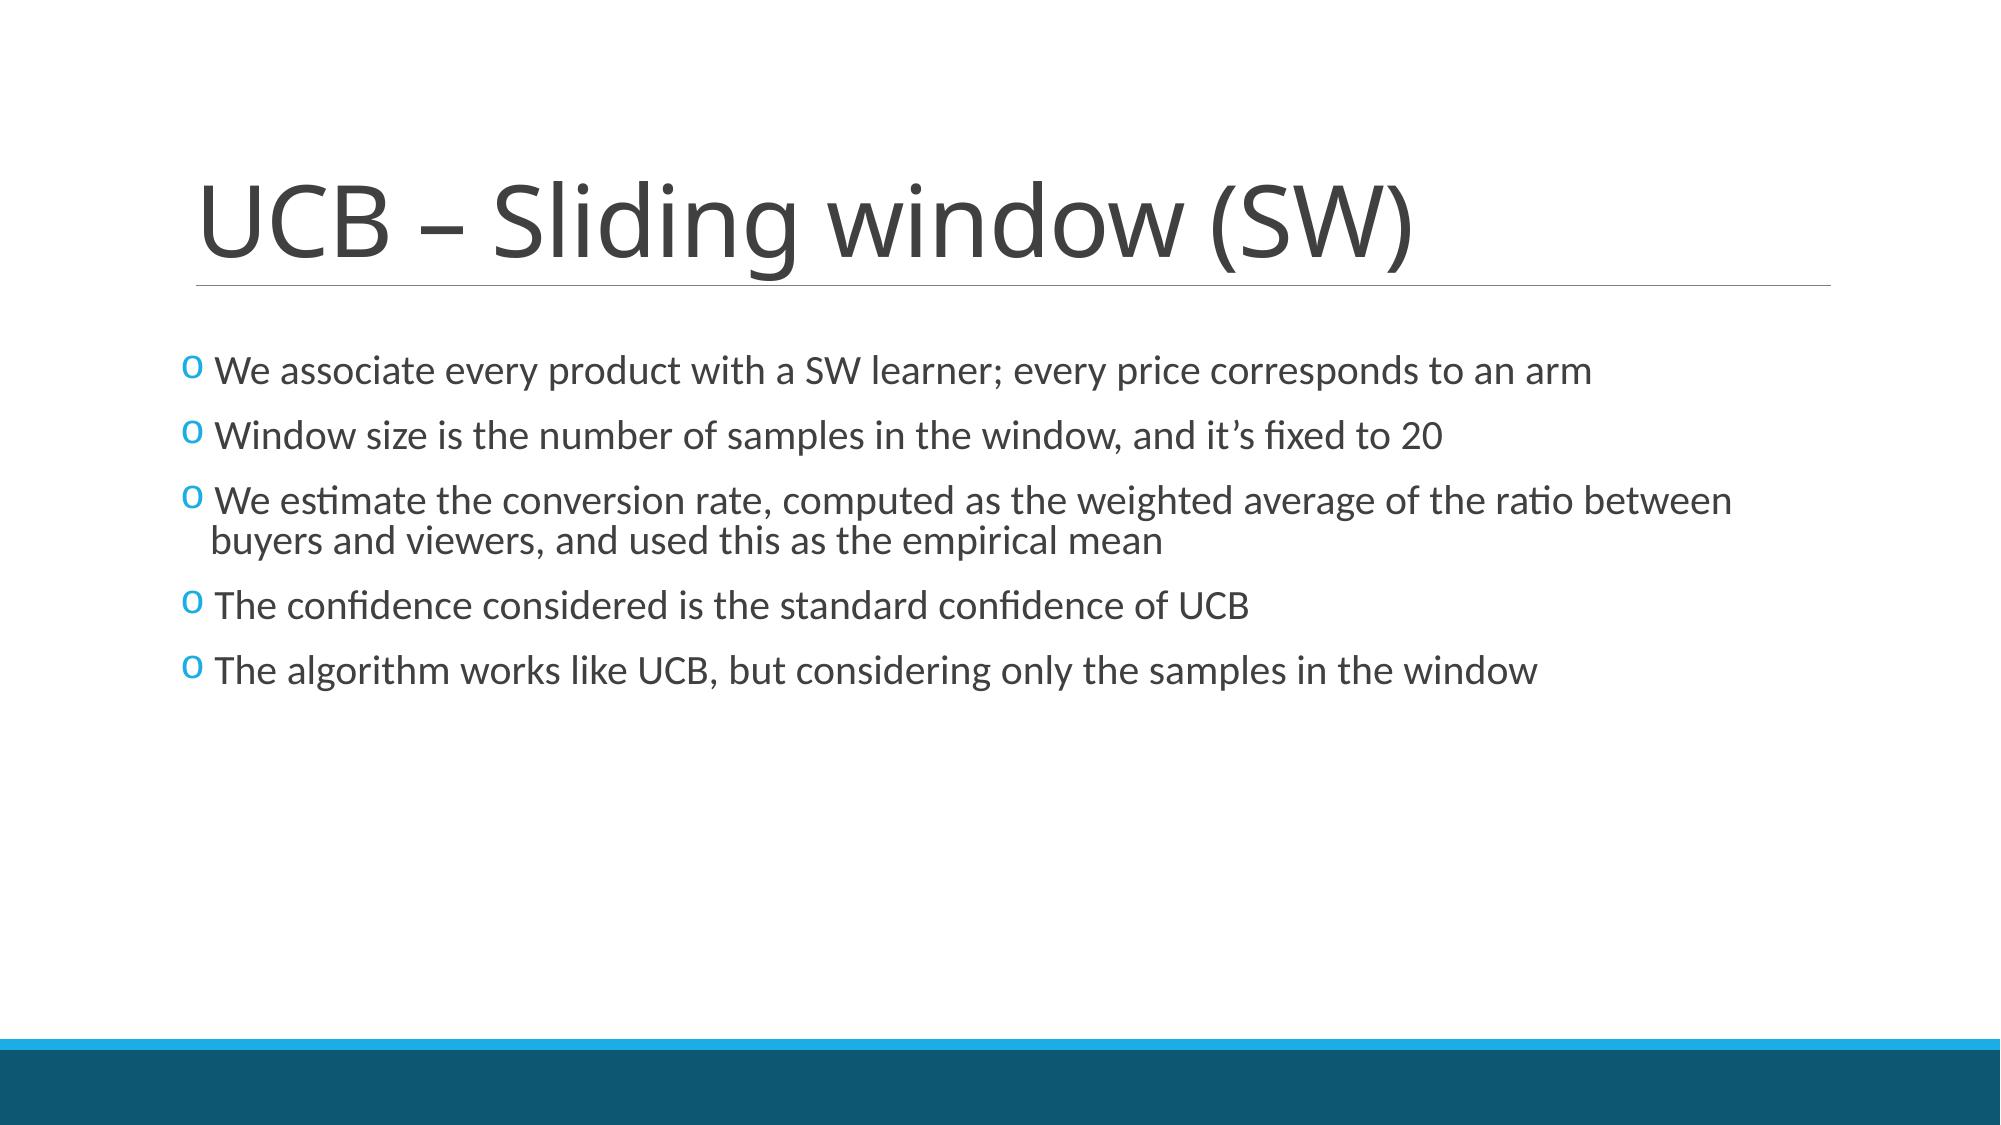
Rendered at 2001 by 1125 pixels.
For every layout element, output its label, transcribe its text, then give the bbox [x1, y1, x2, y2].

title UCB – Sliding window (SW) [180, 47, 1831, 286]
list We associate every product with a SW learner; every price corresponds to an arm Window size is the number of samples in the window, and it’s fixed to 20 We estimate the conversion rate, computed as the weighted average of the ratio between buyers and viewers, and used this as the empirical mean The confidence considered is the standard confidence of UCB The algorithm works like UCB, but considering only the samples in the window [180, 344, 1831, 942]
